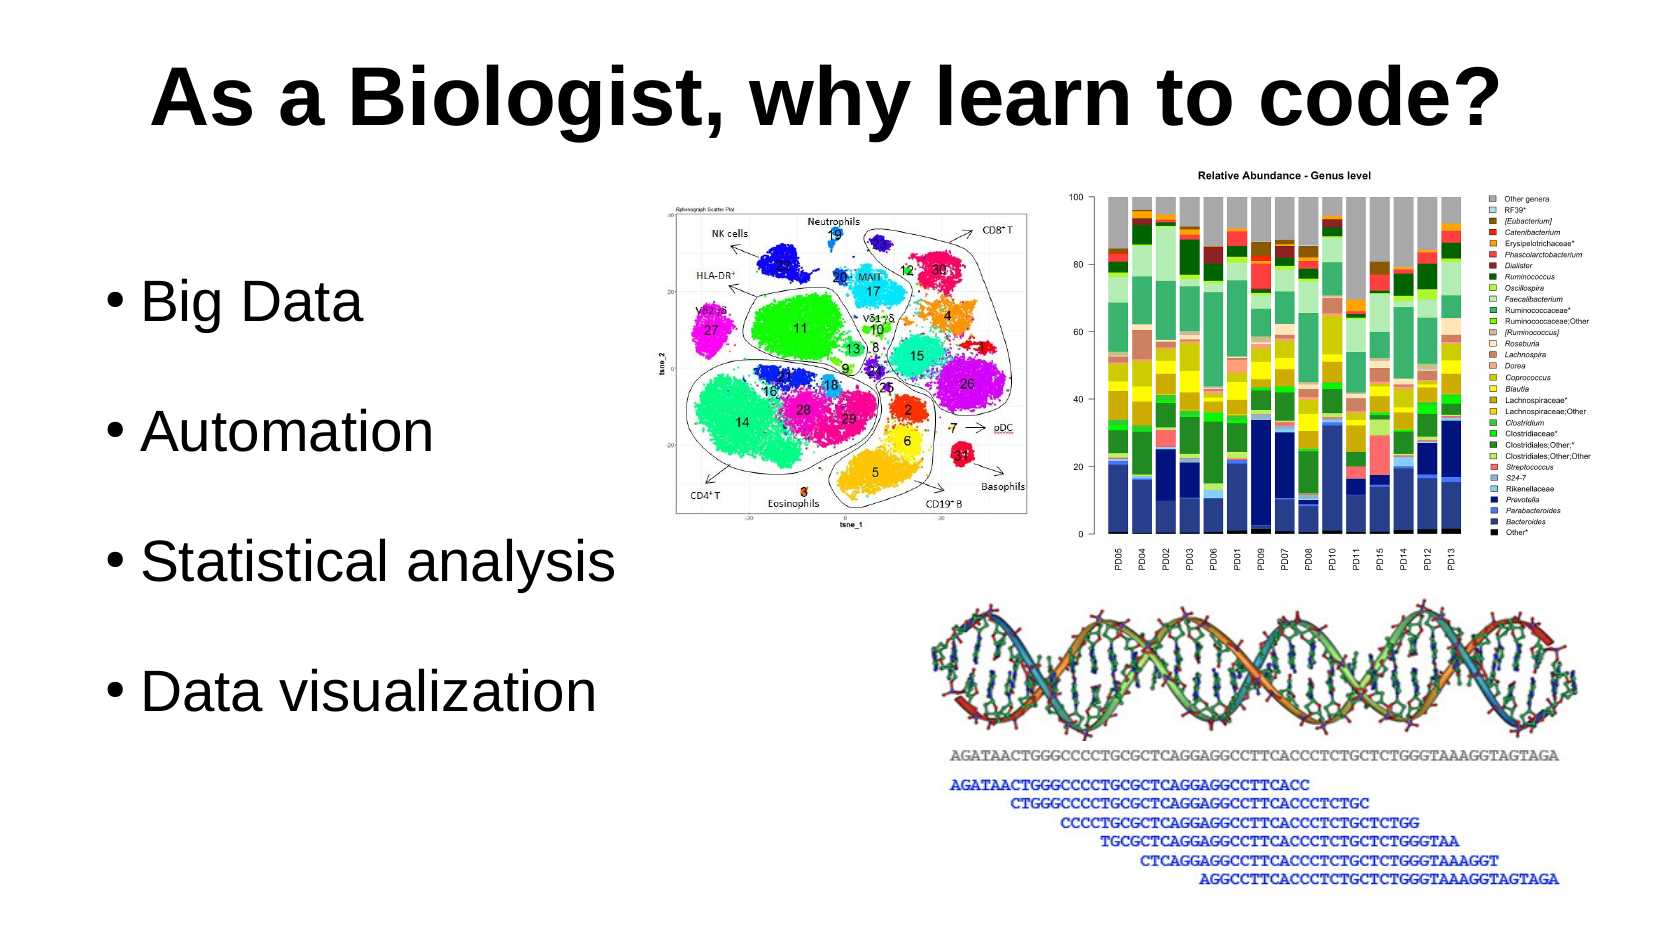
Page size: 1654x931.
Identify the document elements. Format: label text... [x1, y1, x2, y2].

title As a Biologist, why learn to code? [82, 19, 1571, 175]
text_box Big Data Automation Statistical analysis Data visualization [90, 261, 751, 732]
picture [930, 748, 1583, 774]
picture [654, 200, 1034, 531]
picture [930, 597, 1583, 741]
picture [930, 776, 1583, 901]
picture [1069, 171, 1591, 571]
